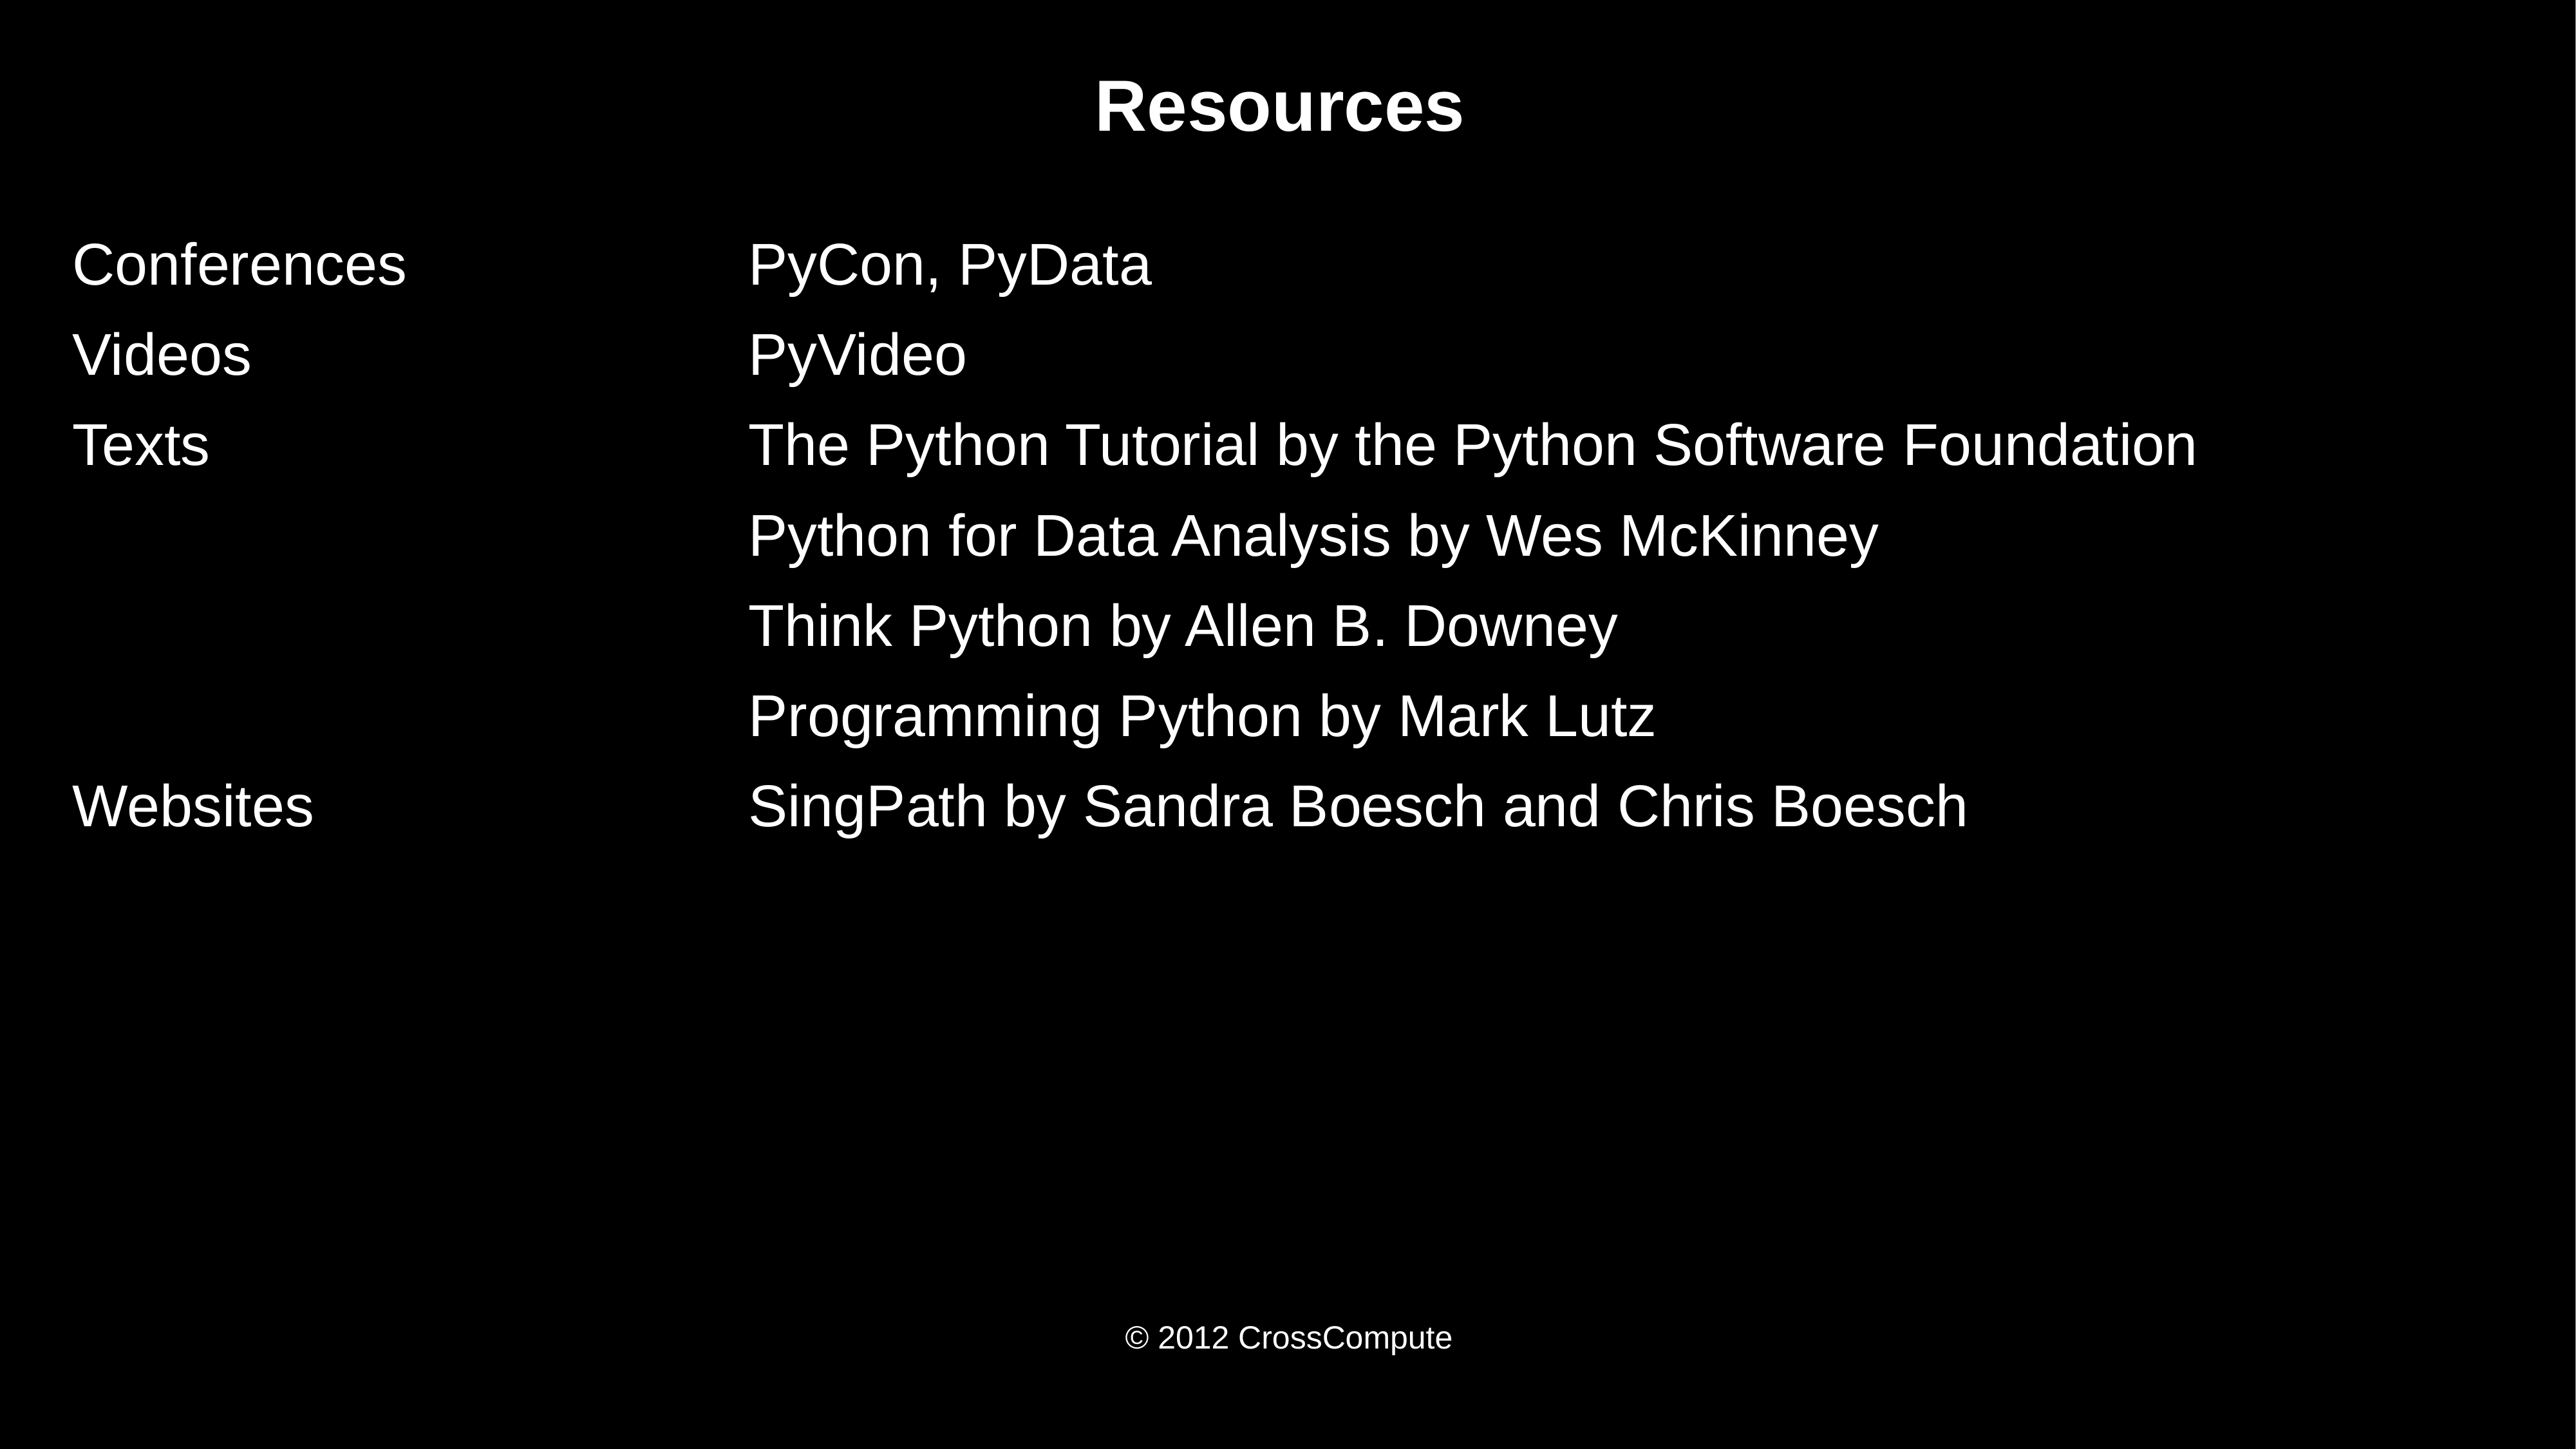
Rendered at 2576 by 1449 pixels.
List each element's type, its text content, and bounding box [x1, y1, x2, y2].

list Conferences PyCon, PyData Videos PyVideo Texts The Python Tutorial by the Python Software Foundation Python for Data Analysis by Wes McKinney Think Python by Allen B. Downey Programming Python by Mark Lutz Websites SingPath by Sandra Boesch and Chris Boesch [72, 231, 2488, 1073]
title Resources [72, 19, 2488, 193]
